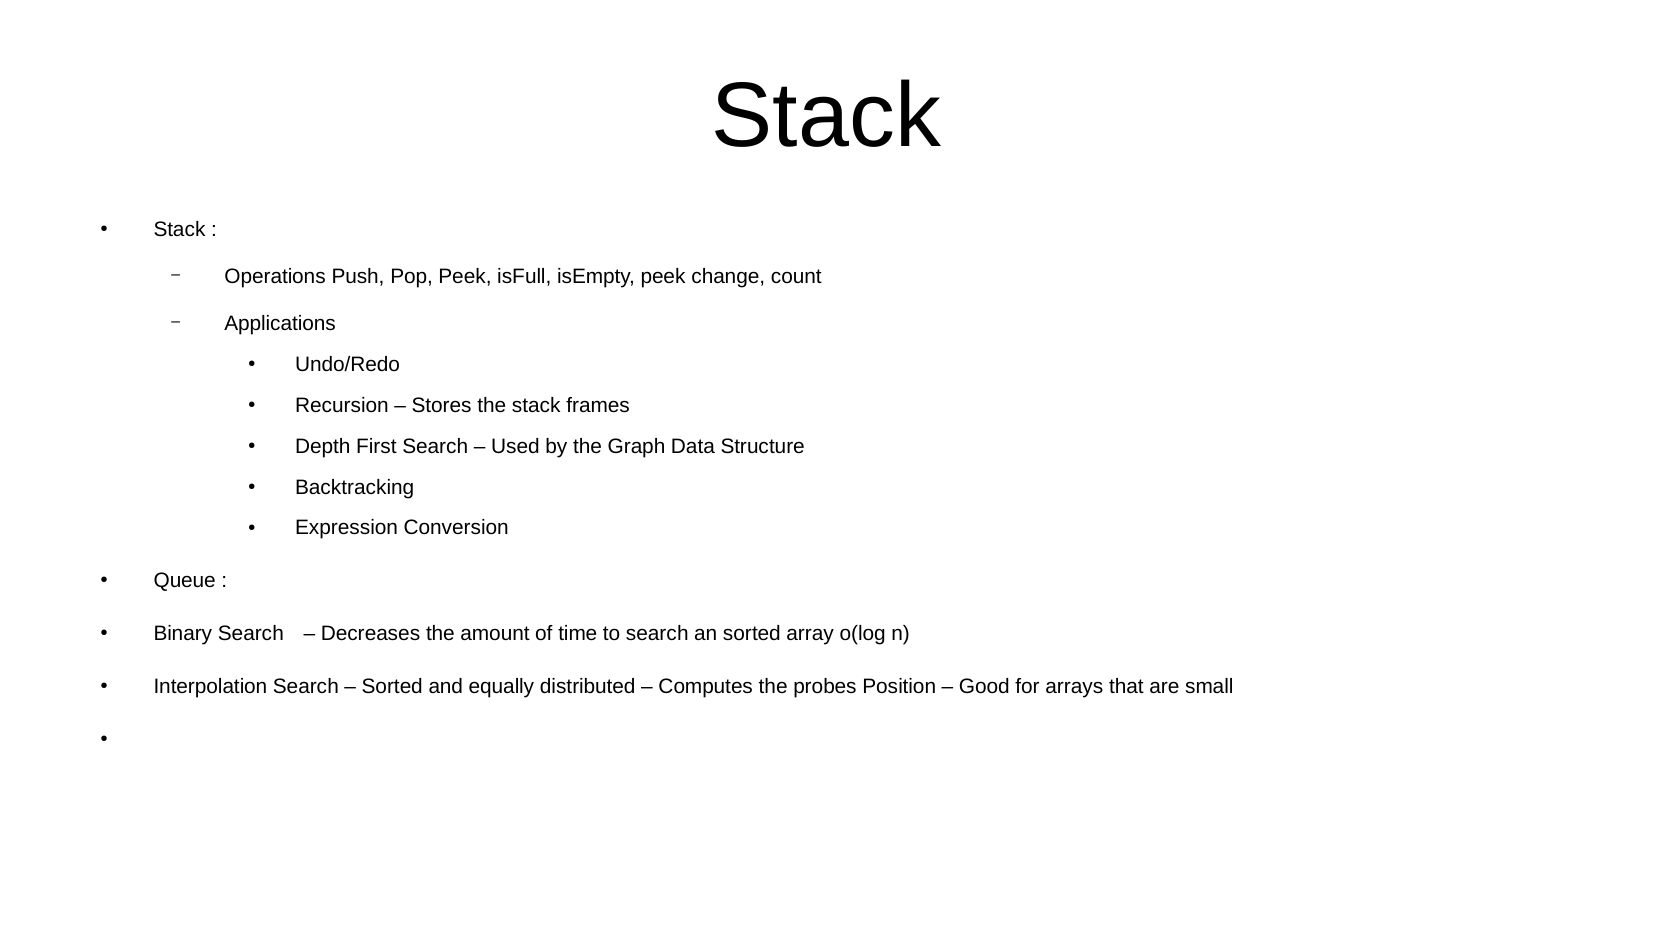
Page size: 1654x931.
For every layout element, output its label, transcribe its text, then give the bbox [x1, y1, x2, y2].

title Stack [82, 37, 1571, 193]
list Stack : Operations Push, Pop, Peek, isFull, isEmpty, peek change, count Applications Undo/Redo Recursion – Stores the stack frames Depth First Search – Used by the Graph Data Structure Backtracking Expression Conversion Queue : Binary Search – Decreases the amount of time to search an sorted array o(log n) Interpolation Search – Sorted and equally distributed – Computes the probes Position – Good for arrays that are small [82, 217, 1571, 758]
